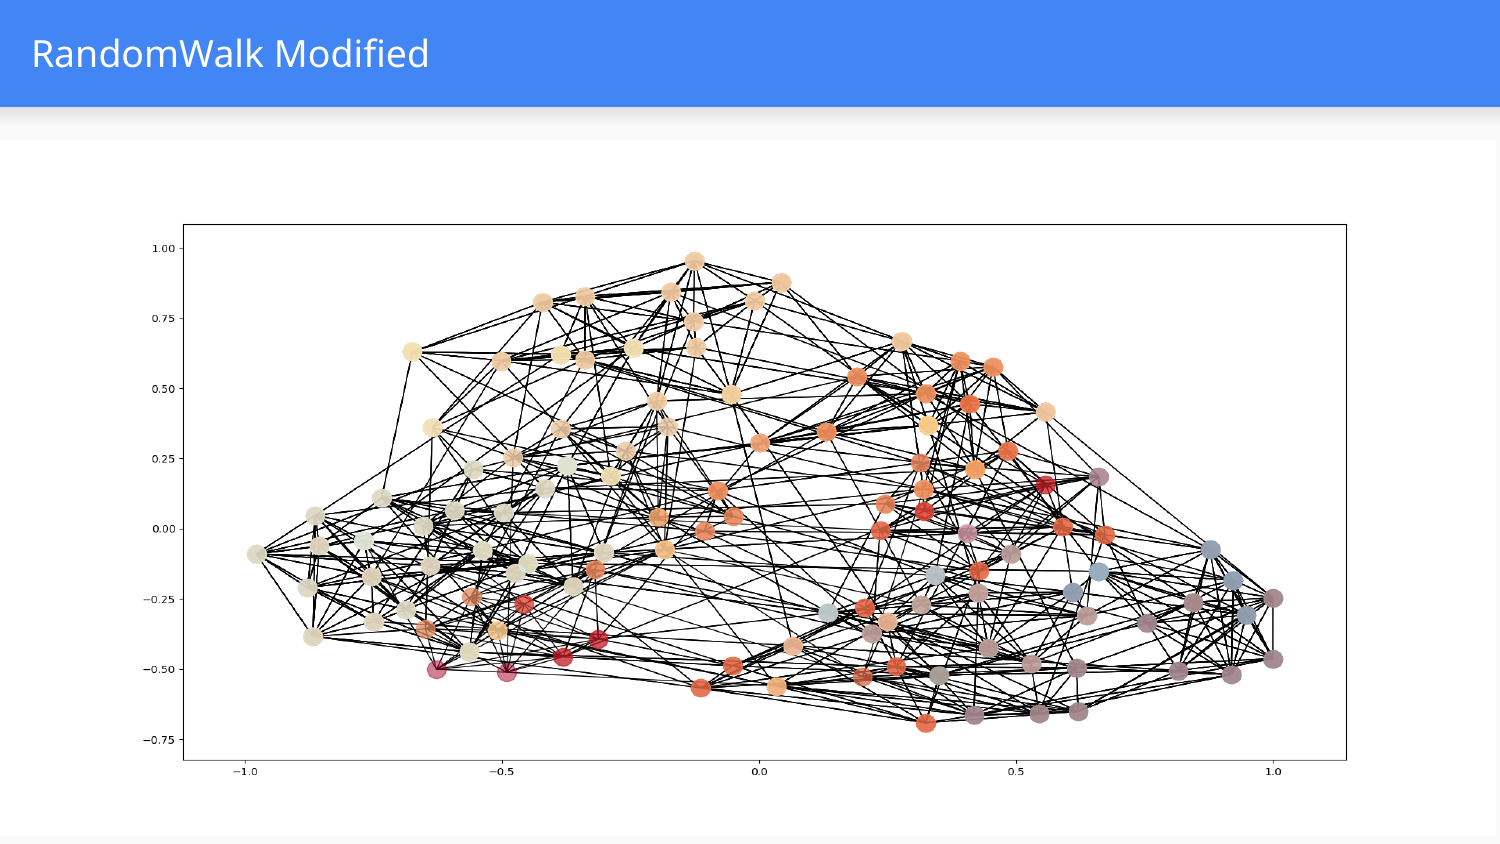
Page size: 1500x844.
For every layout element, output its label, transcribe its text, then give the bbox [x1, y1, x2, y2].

picture [0, 140, 1496, 836]
title RandomWalk Modified [16, 2, 1464, 102]
